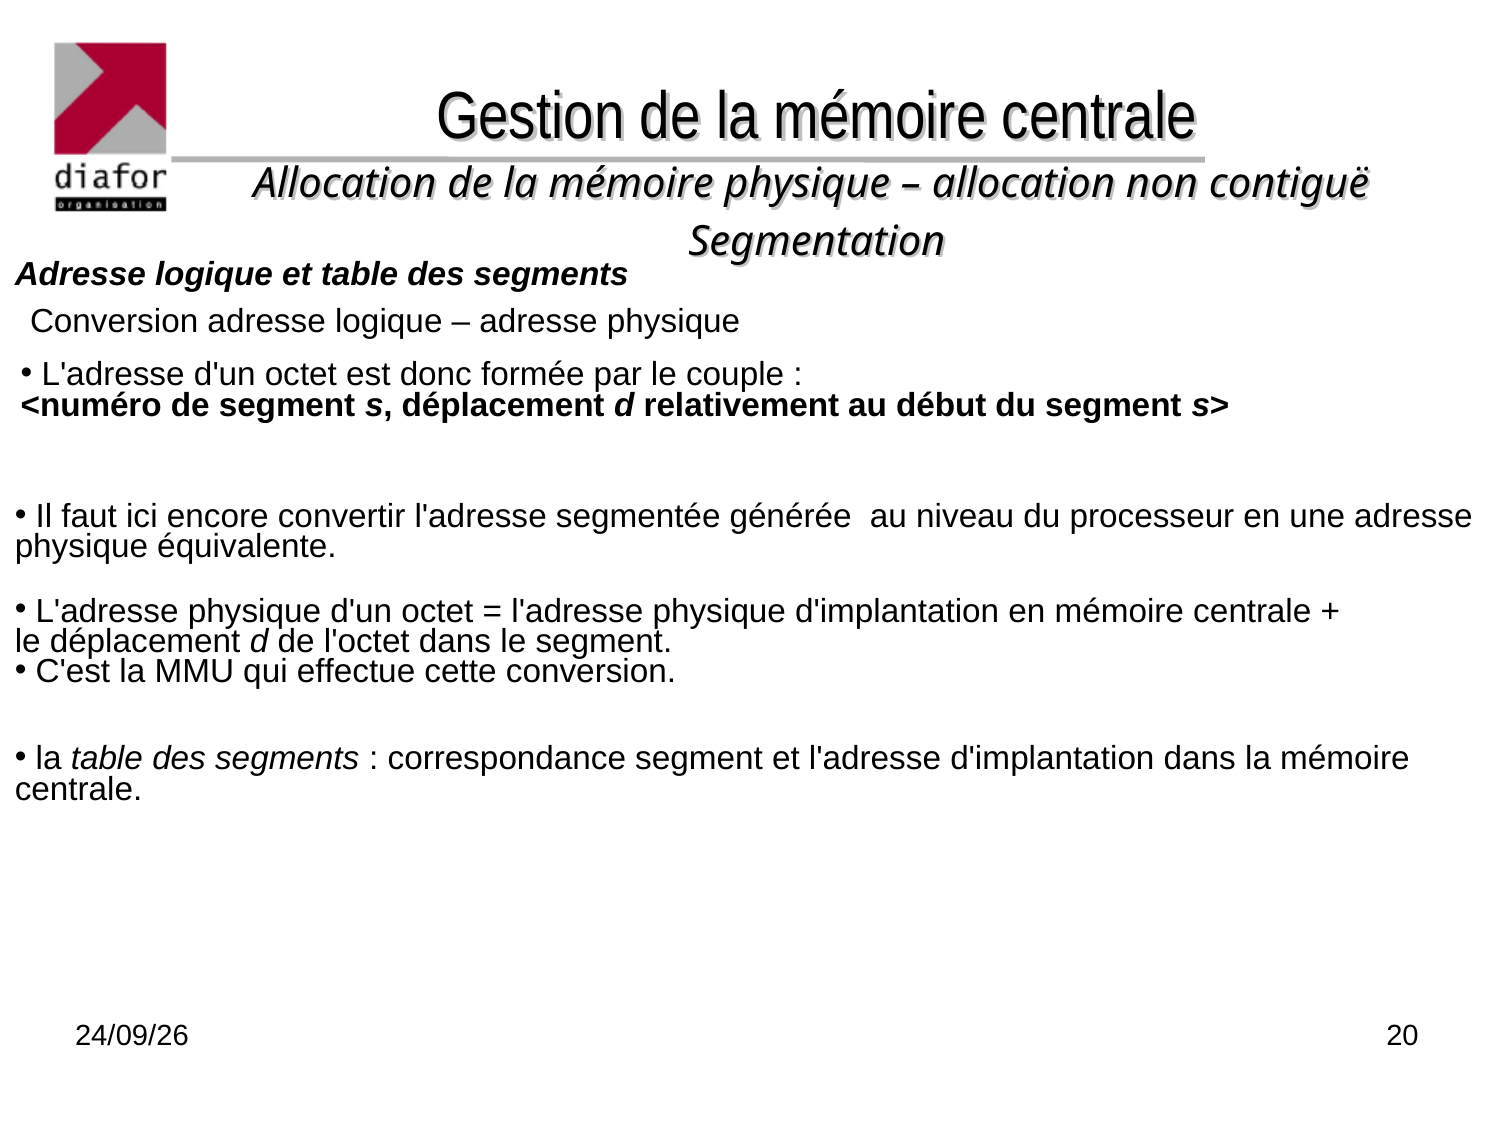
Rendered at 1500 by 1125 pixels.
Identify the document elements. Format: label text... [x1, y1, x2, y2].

text_box Conversion adresse logique – adresse physique [5, 301, 757, 347]
picture [53, 42, 168, 213]
text_box L'adresse physique d'un octet = l'adresse physique d'implantation en mémoire centrale + le déplacement d de l'octet dans le segment. C'est la MMU qui effectue cette conversion. [0, 590, 1367, 697]
text_box Adresse logique et table des segments [0, 253, 645, 300]
text_box Il faut ici encore convertir l'adresse segmentée générée au niveau du processeur en une adresse physique équivalente. [0, 496, 1500, 572]
text_box L'adresse d'un octet est donc formée par le couple : <numéro de segment s, déplacement d relativement au début du segment s> [5, 354, 1245, 430]
text_box la table des segments : correspondance segment et l'adresse d'implantation dans la mémoire centrale. [0, 738, 1436, 814]
title Gestion de la mémoire centrale Allocation de la mémoire physique – allocation non contiguë Segmentation [133, 69, 1500, 273]
